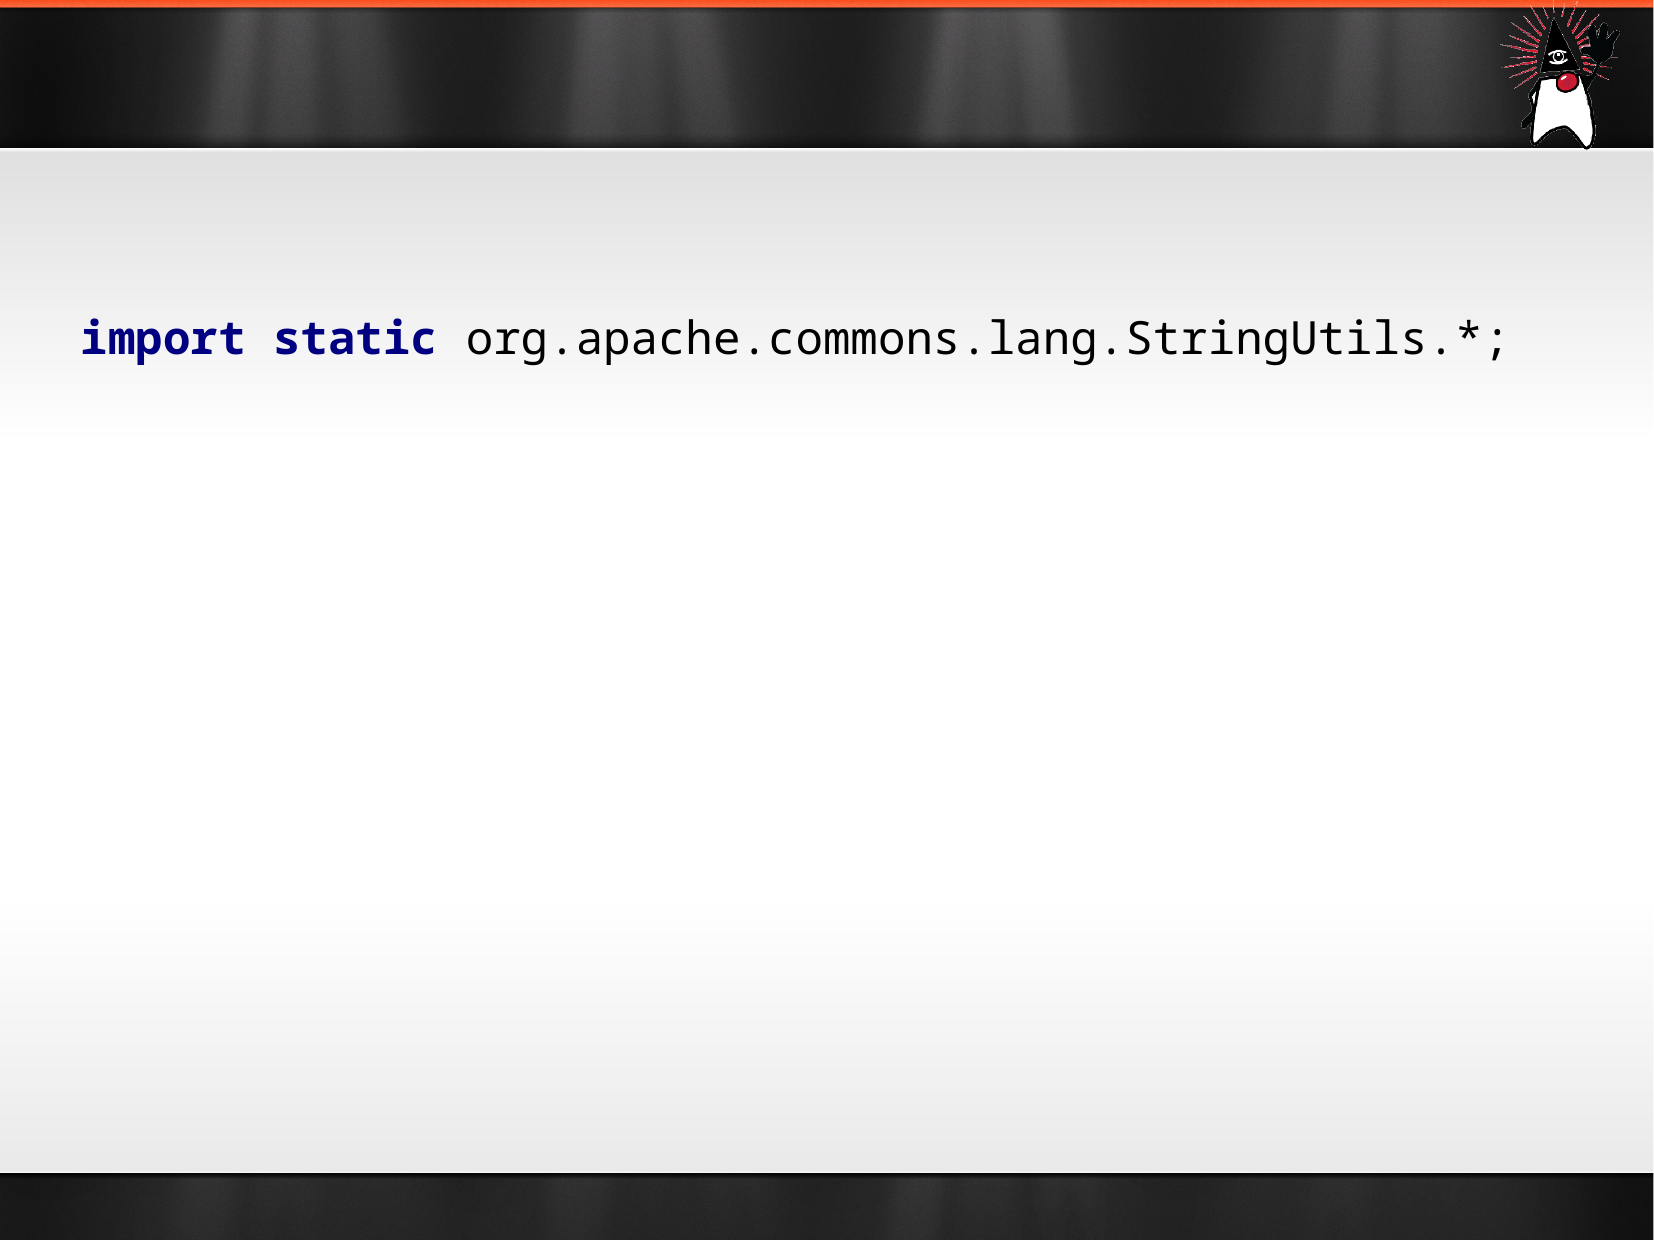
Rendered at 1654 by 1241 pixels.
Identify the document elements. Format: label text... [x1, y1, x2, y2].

picture [0, 0, 1654, 1240]
subtitle import static org.apache.commons.lang.StringUtils.*; [80, 305, 1570, 1125]
